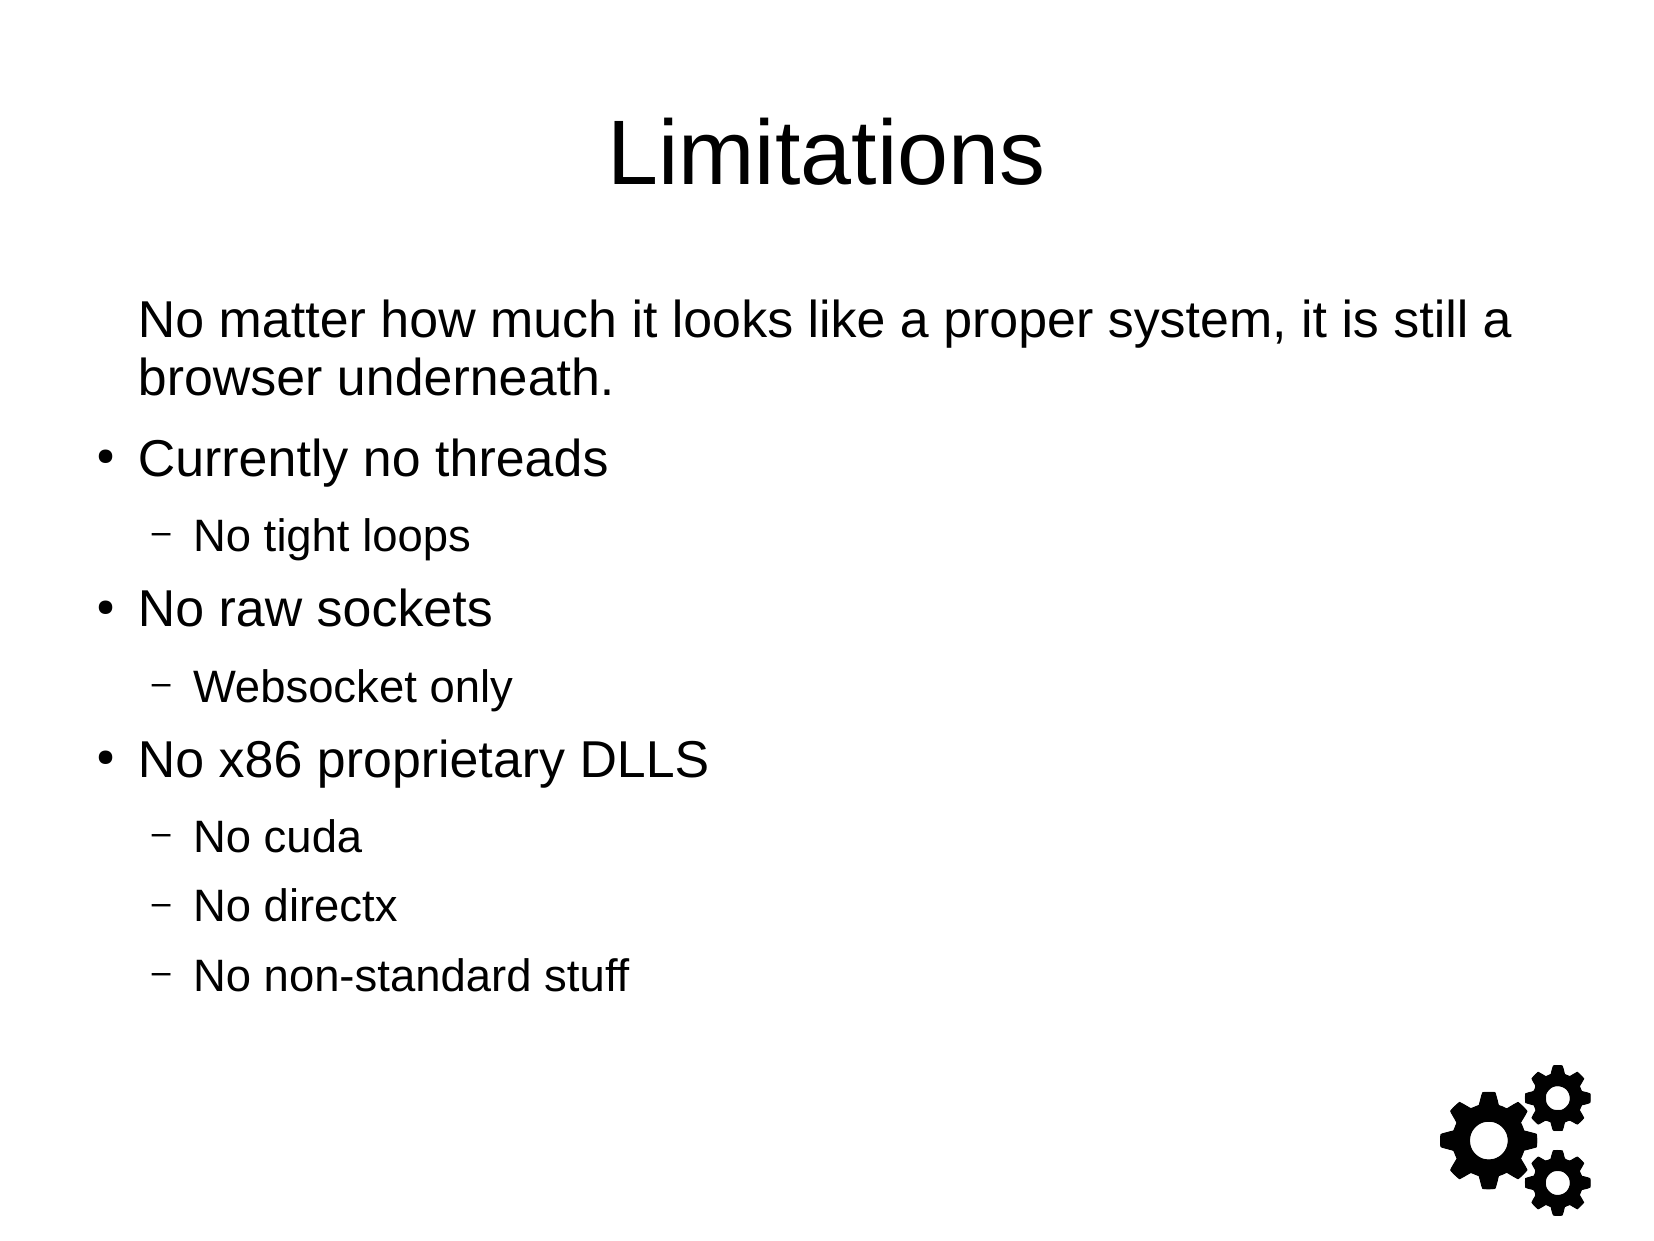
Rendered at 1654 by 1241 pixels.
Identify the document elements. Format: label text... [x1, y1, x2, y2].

list No matter how much it looks like a proper system, it is still a browser underneath. Currently no threads No tight loops No raw sockets Websocket only No x86 proprietary DLLS No cuda No directx No non-standard stuff [82, 290, 1571, 1010]
picture [1440, 1065, 1591, 1216]
title Limitations [82, 49, 1571, 257]
